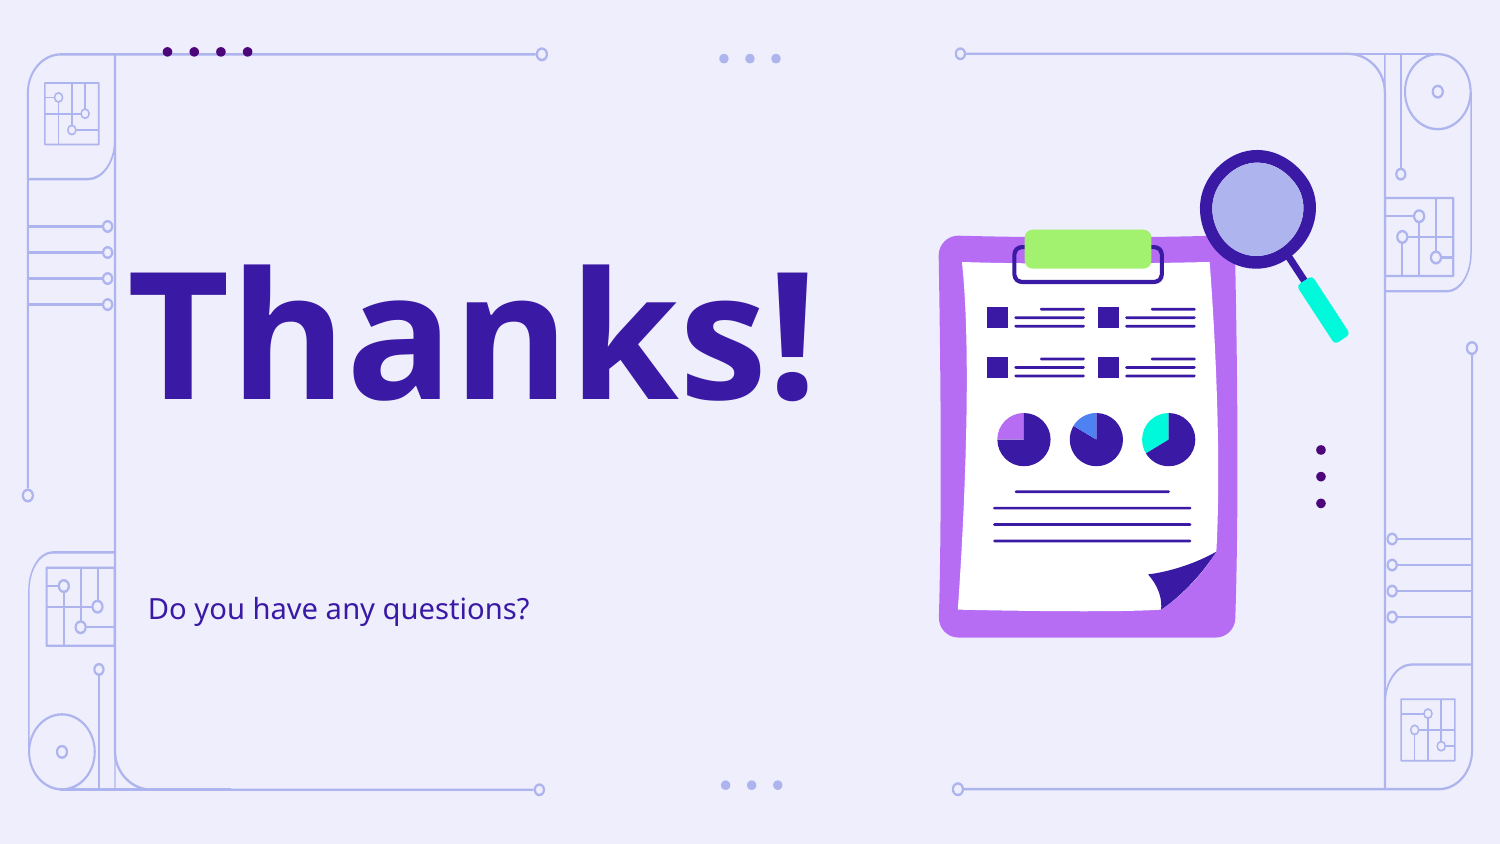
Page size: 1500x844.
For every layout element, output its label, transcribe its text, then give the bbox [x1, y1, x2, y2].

text_box [162, 47, 173, 57]
text_box [938, 149, 1316, 638]
text_box [1316, 471, 1326, 482]
title Thanks! [112, 214, 976, 451]
text_box [242, 47, 253, 57]
text_box [1316, 498, 1326, 509]
text_box Do you have any questions? [132, 562, 863, 676]
text_box [189, 47, 200, 57]
text_box [216, 47, 226, 57]
text_box [1316, 445, 1326, 455]
